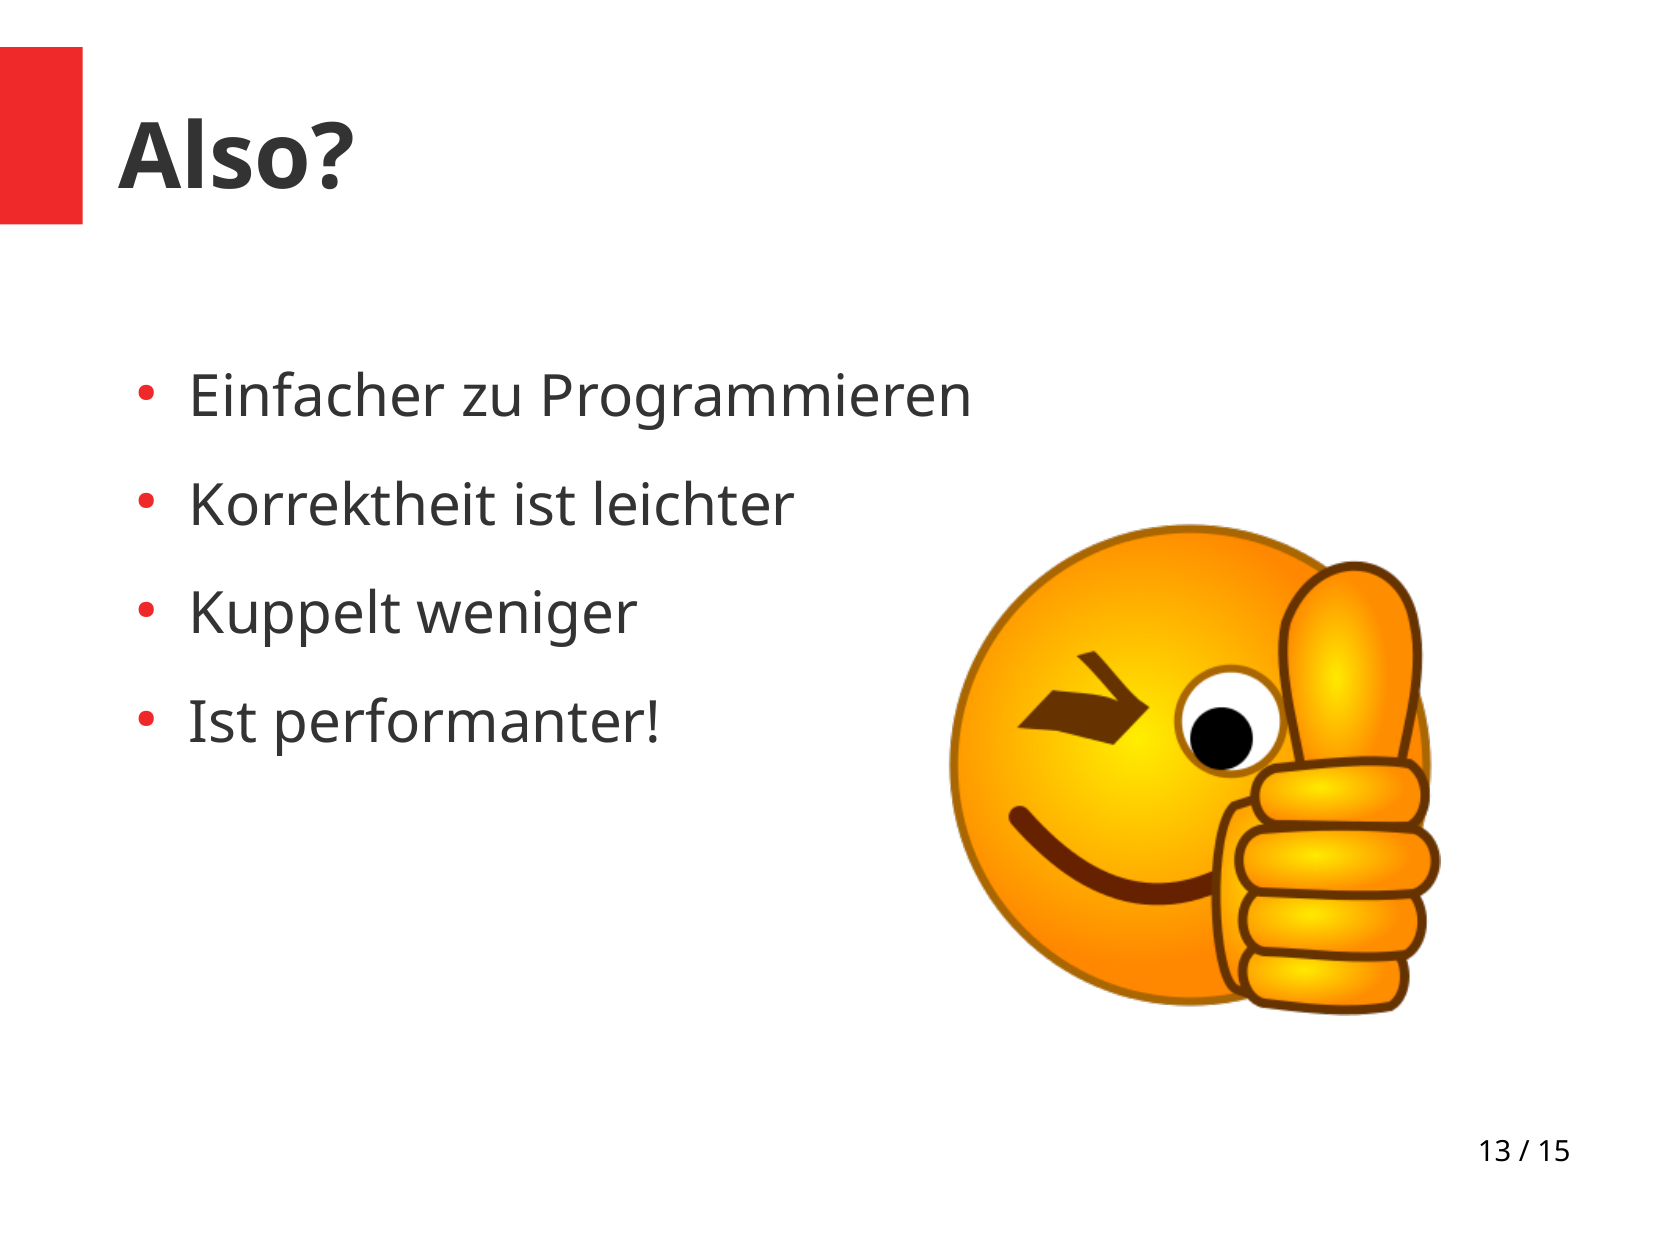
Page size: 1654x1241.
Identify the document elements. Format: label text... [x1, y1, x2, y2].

picture [940, 515, 1441, 1016]
list Einfacher zu Programmieren Korrektheit ist leichter Kuppelt weniger Ist performanter! [118, 354, 1536, 1074]
title Also? [118, 49, 1571, 257]
